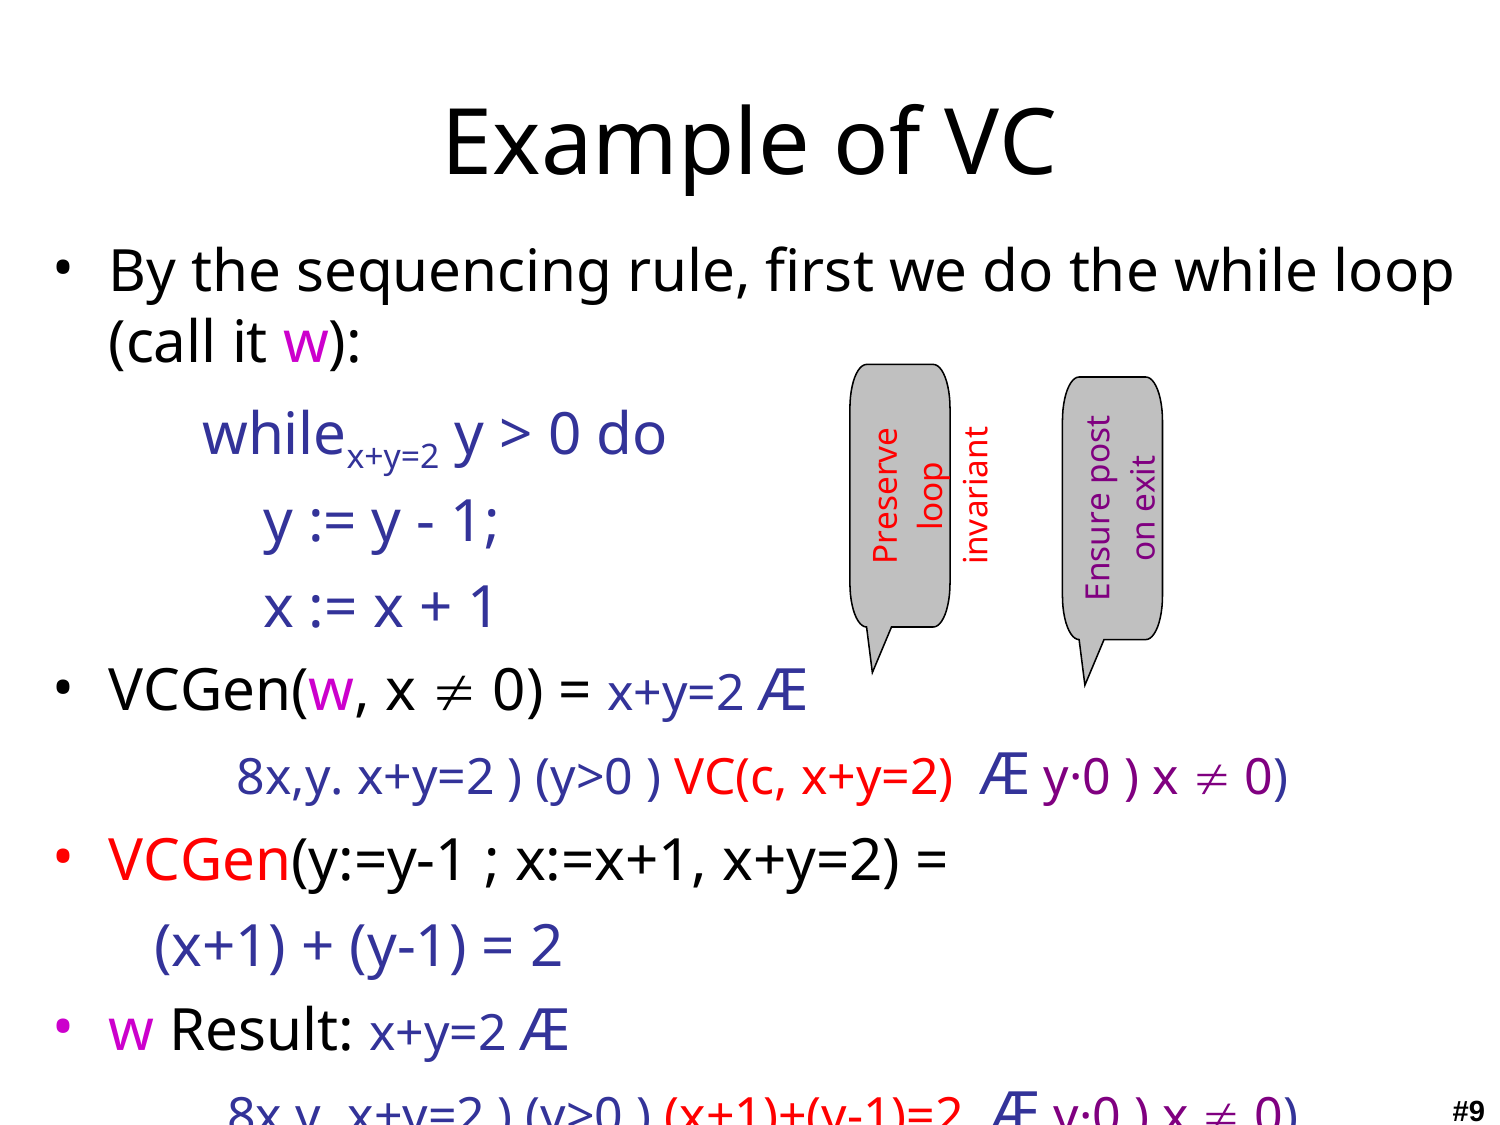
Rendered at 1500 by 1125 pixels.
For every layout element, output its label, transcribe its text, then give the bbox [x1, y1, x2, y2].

list By the sequencing rule, first we do the while loop (call it w): whilex+y=2 y > 0 do y := y - 1; x := x + 1 VCGen(w, x  0) = x+y=2 Æ 8x,y. x+y=2 ) (y>0 ) VC(c, x+y=2) Æ y·0 ) x  0) VCGen(y:=y-1 ; x:=x+1, x+y=2) = (x+1) + (y-1) = 2 w Result: x+y=2 Æ 8x,y. x+y=2 ) (y>0 ) (x+1)+(y-1)=2 Æ y·0 ) x  0) [37, 227, 1488, 1065]
text_box Preserve loop invariant [849, 364, 951, 673]
title Example of VC [24, 45, 1476, 233]
text_box Ensure post on exit [1062, 377, 1163, 686]
